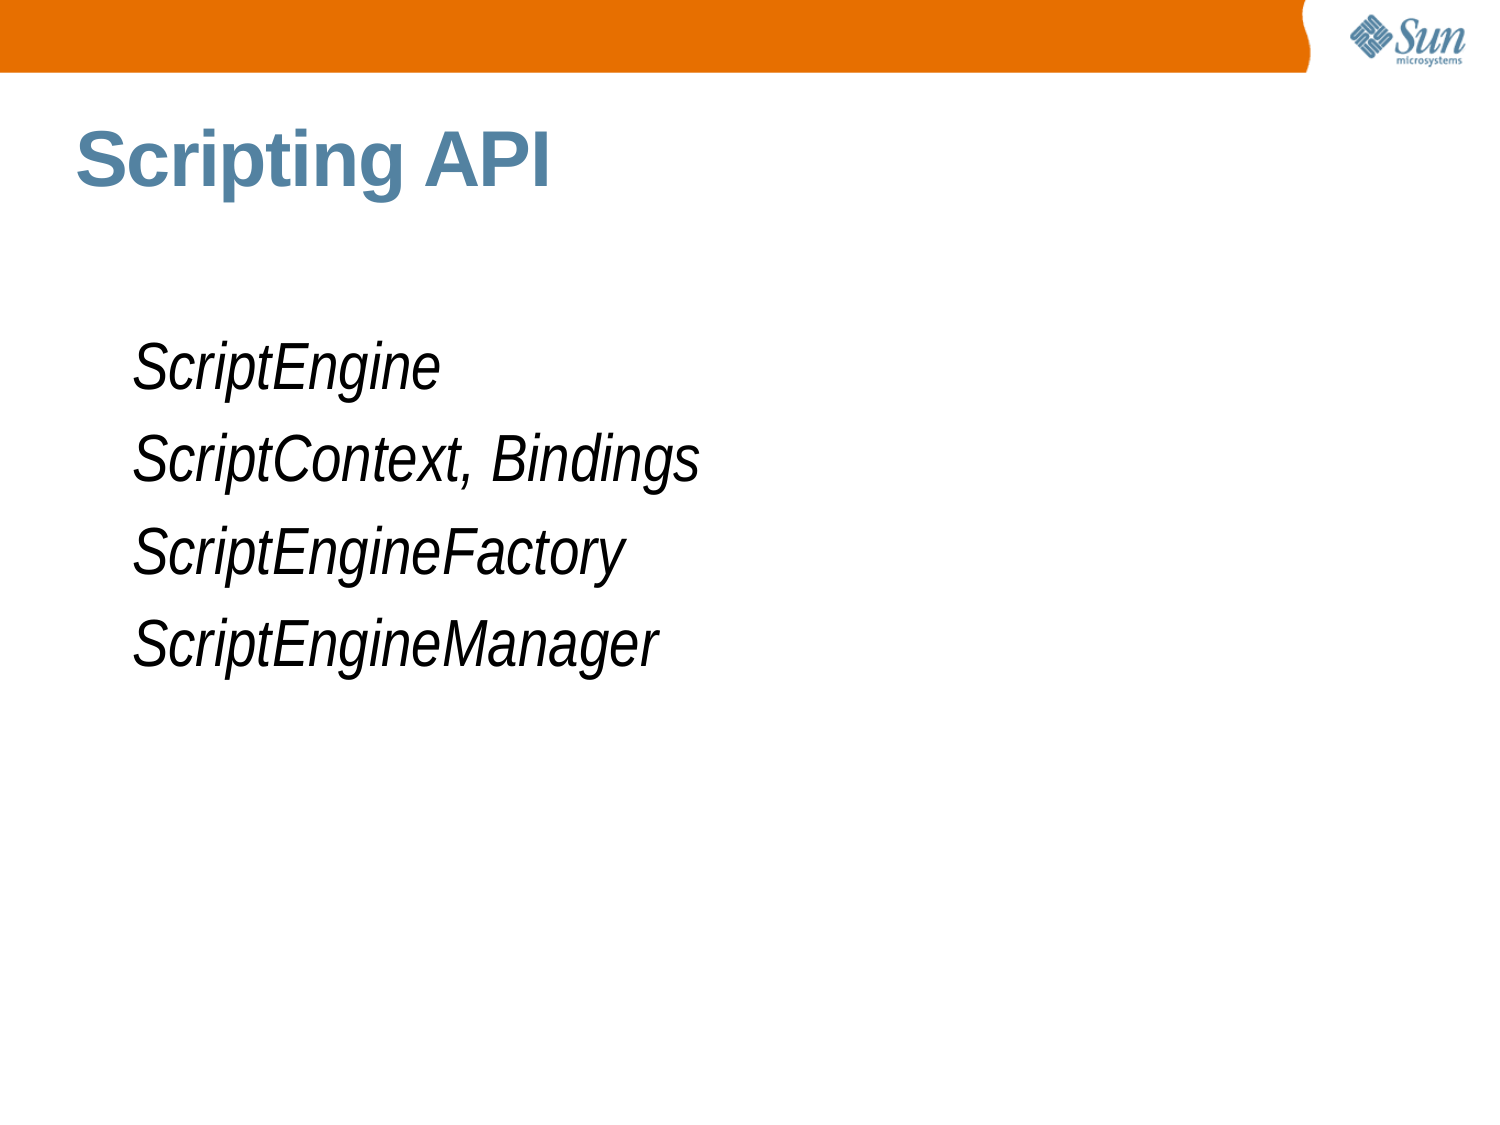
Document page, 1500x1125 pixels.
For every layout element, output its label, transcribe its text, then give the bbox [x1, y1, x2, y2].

list ScriptEngine ScriptContext, Bindings ScriptEngineFactory ScriptEngineManager [112, 337, 1463, 1030]
title Scripting API [75, 122, 1438, 228]
picture [0, 0, 1500, 75]
